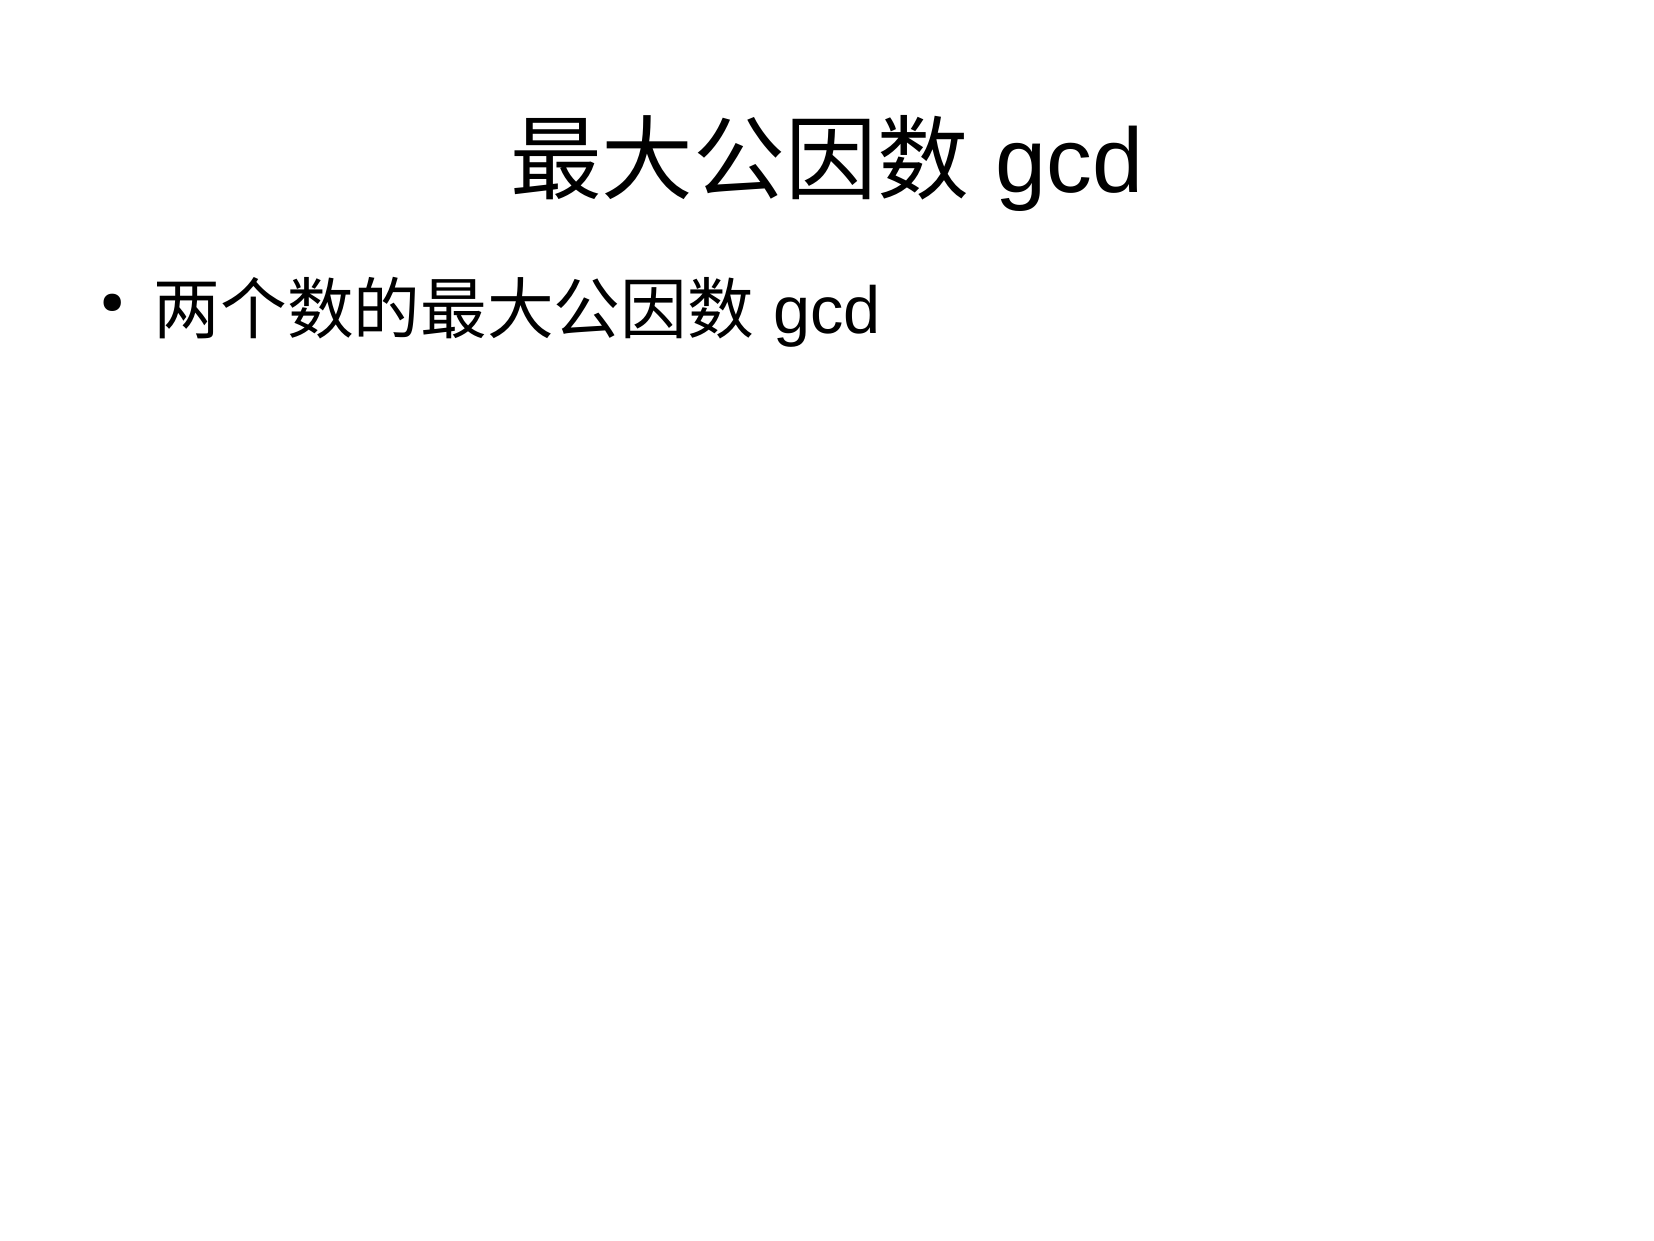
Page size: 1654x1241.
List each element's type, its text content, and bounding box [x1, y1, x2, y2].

title 最大公因数gcd [82, 49, 1571, 256]
list 两个数的最大公因数gcd [82, 256, 1571, 1010]
